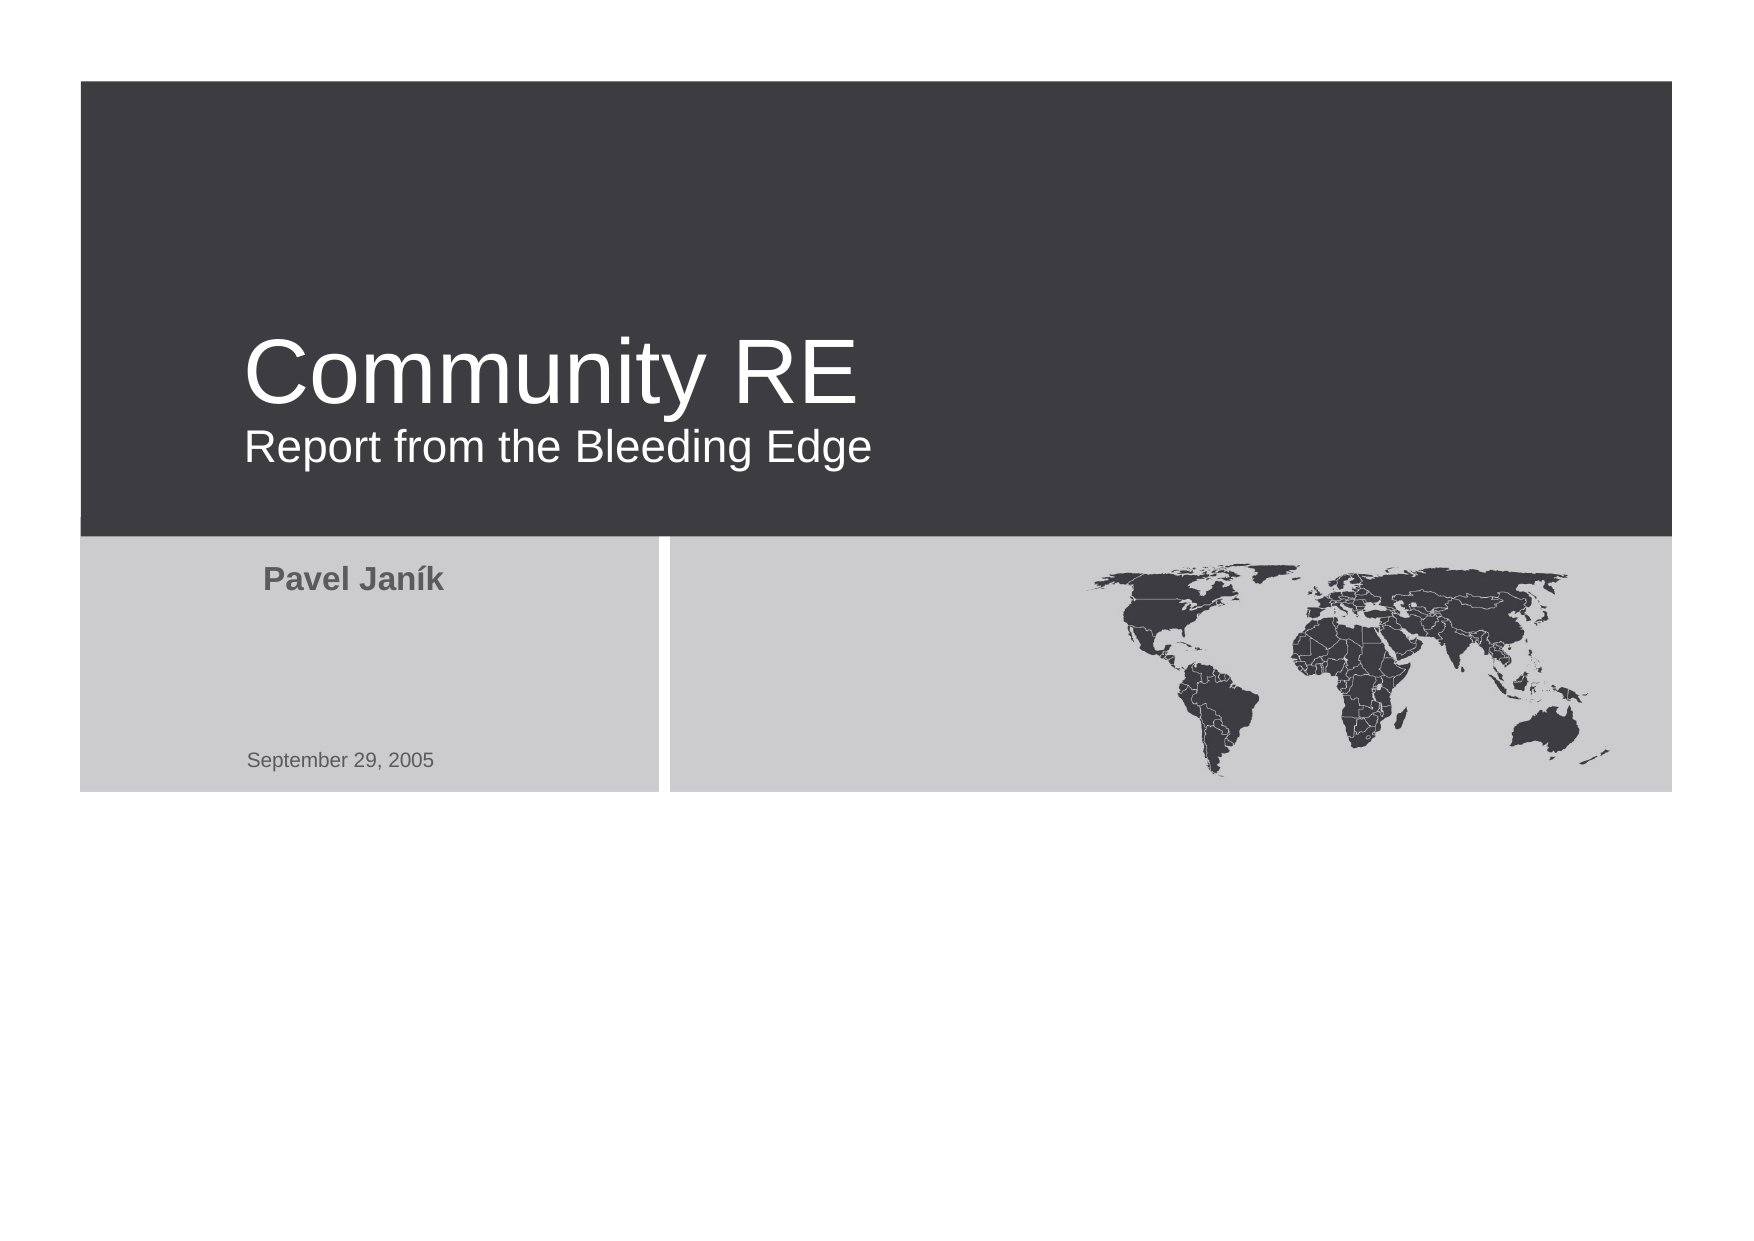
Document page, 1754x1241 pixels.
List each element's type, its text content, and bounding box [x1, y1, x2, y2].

text_box Pavel Janík [228, 558, 618, 730]
title Community RE Report from the Bleeding Edge [229, 223, 1662, 473]
picture [80, 537, 659, 792]
picture [670, 537, 1672, 792]
